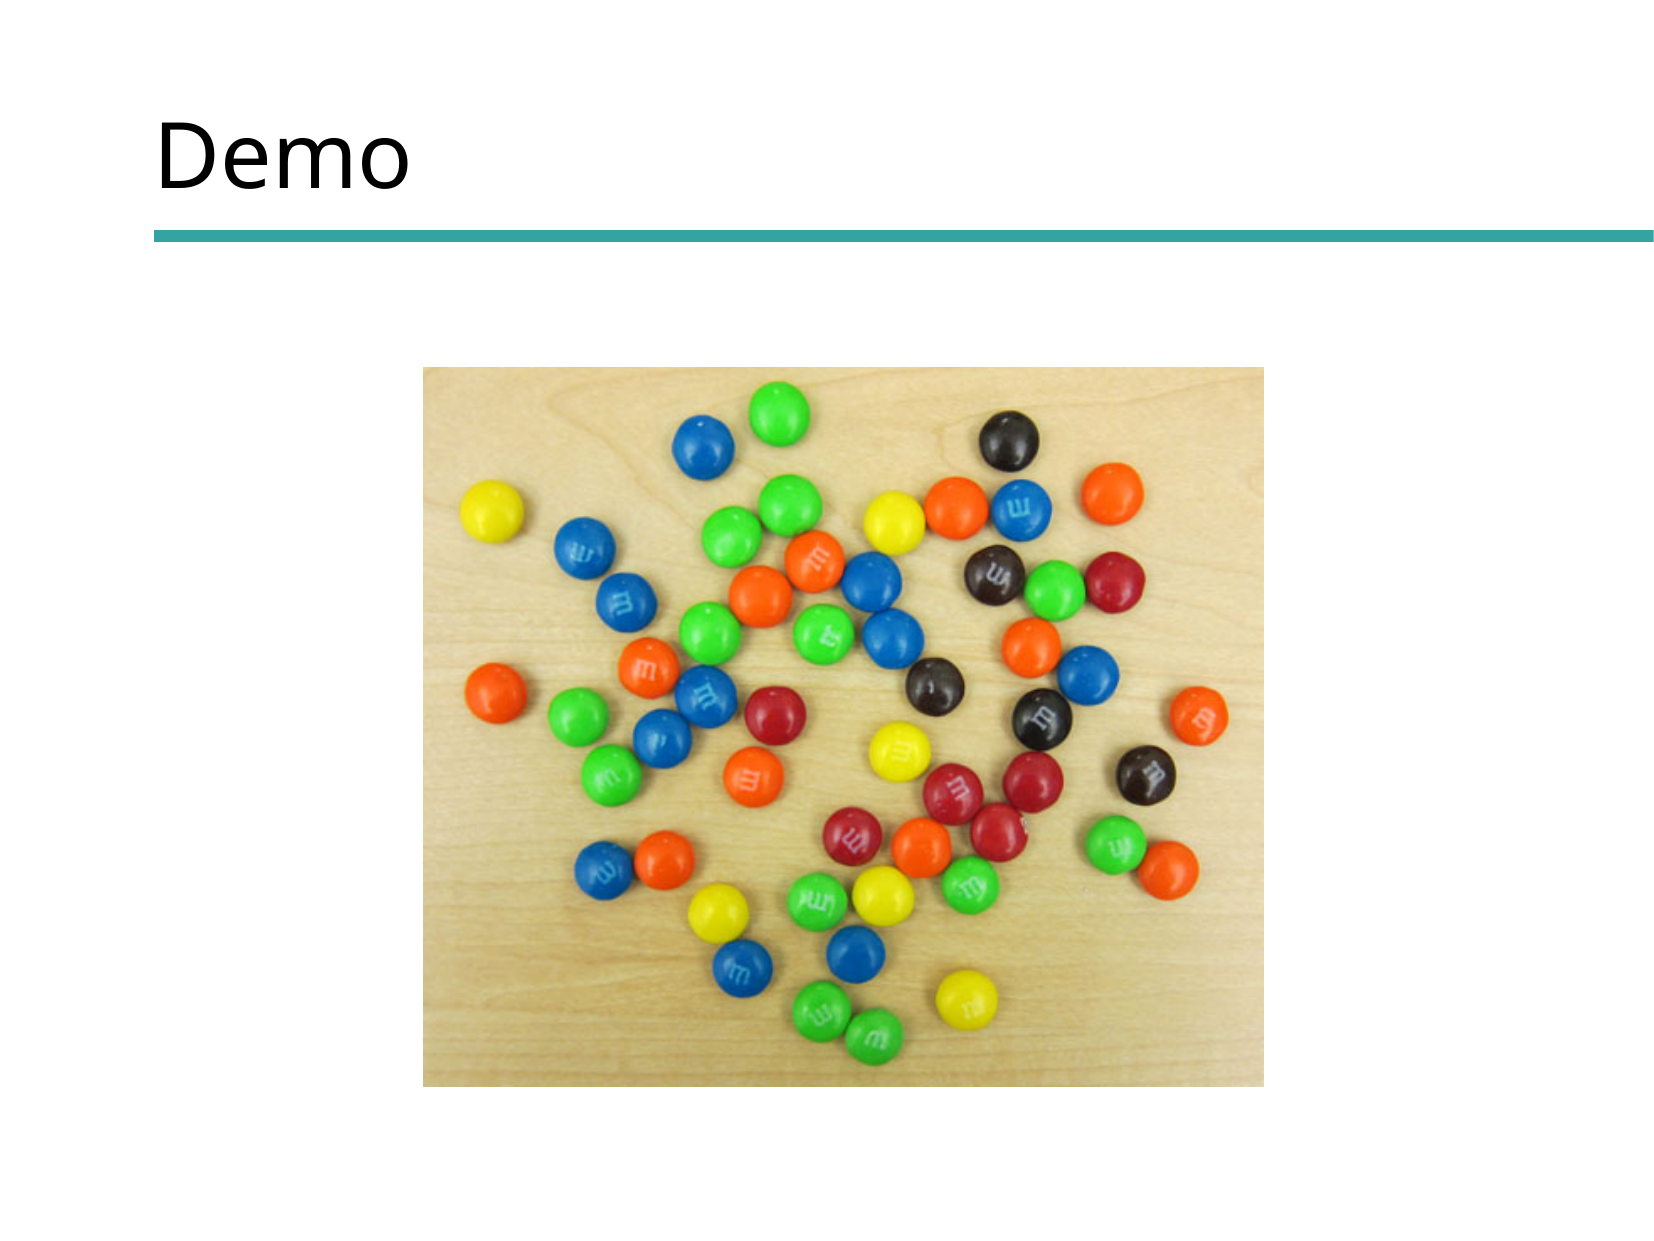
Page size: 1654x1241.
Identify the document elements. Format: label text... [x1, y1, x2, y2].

title Demo [153, 49, 1642, 257]
picture [423, 367, 1264, 1087]
